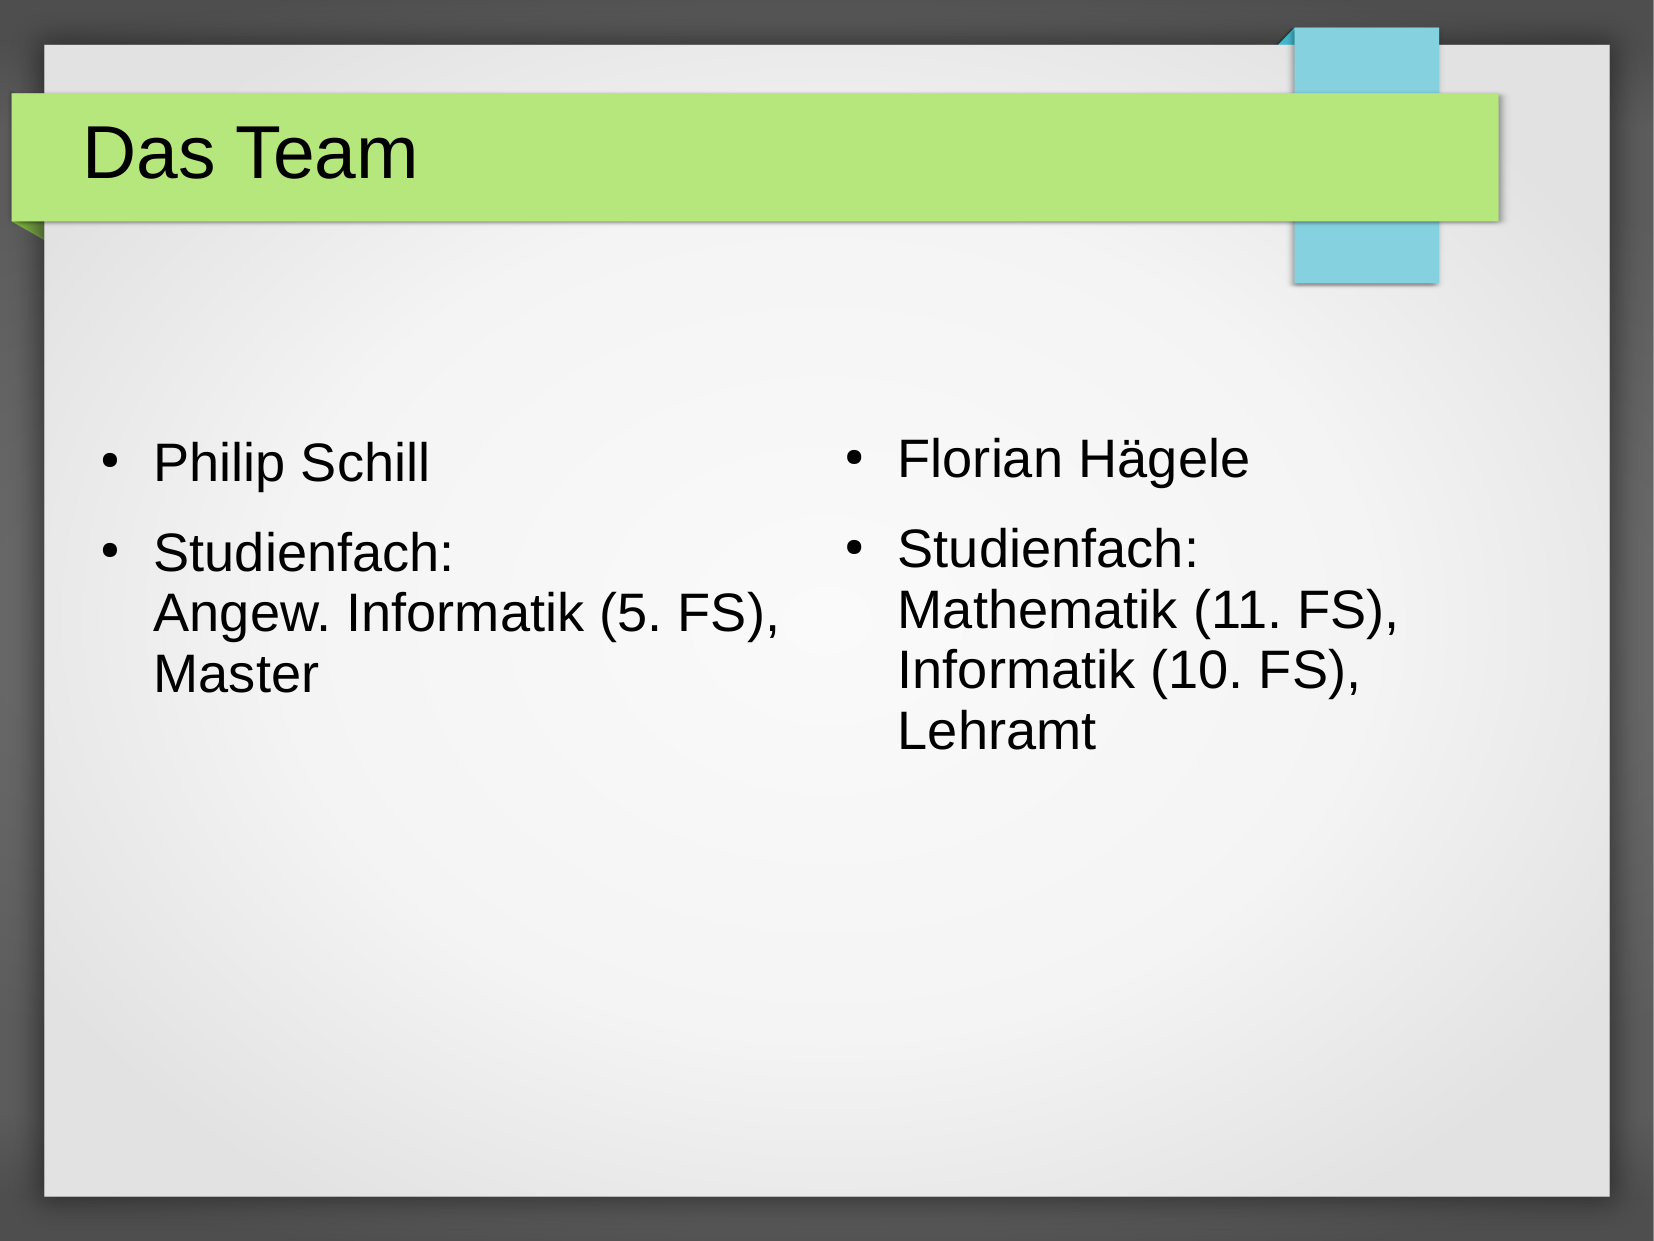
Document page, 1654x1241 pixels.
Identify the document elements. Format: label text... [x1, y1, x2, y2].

list Florian Hägele Studienfach: Mathematik (11. FS), Informatik (10. FS), Lehramt [826, 428, 1571, 812]
list Philip Schill Studienfach: Angew. Informatik (5. FS), Master [82, 431, 826, 809]
picture [0, 0, 1654, 1241]
title Das Team [82, 49, 1571, 257]
